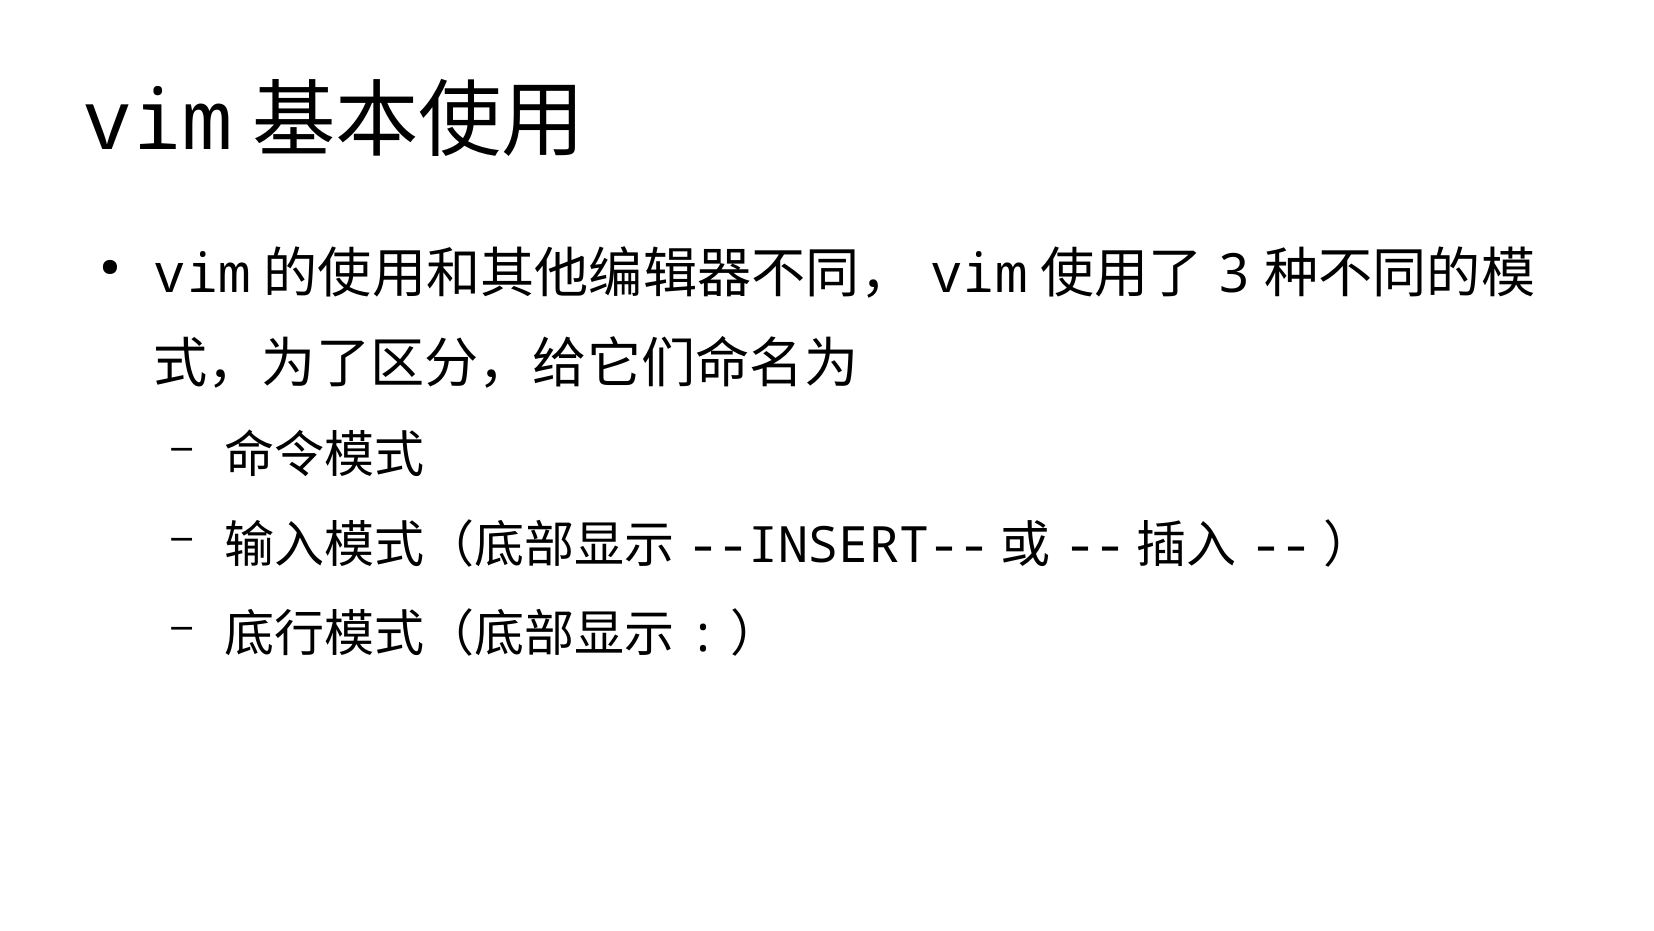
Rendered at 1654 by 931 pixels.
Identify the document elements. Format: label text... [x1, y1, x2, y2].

list vim的使用和其他编辑器不同，vim使用了3种不同的模式，为了区分，给它们命名为 命令模式 输入模式（底部显示--INSERT--或--插入--） 底行模式（底部显示:） [82, 217, 1571, 758]
title vim基本使用 [82, 37, 1571, 189]
